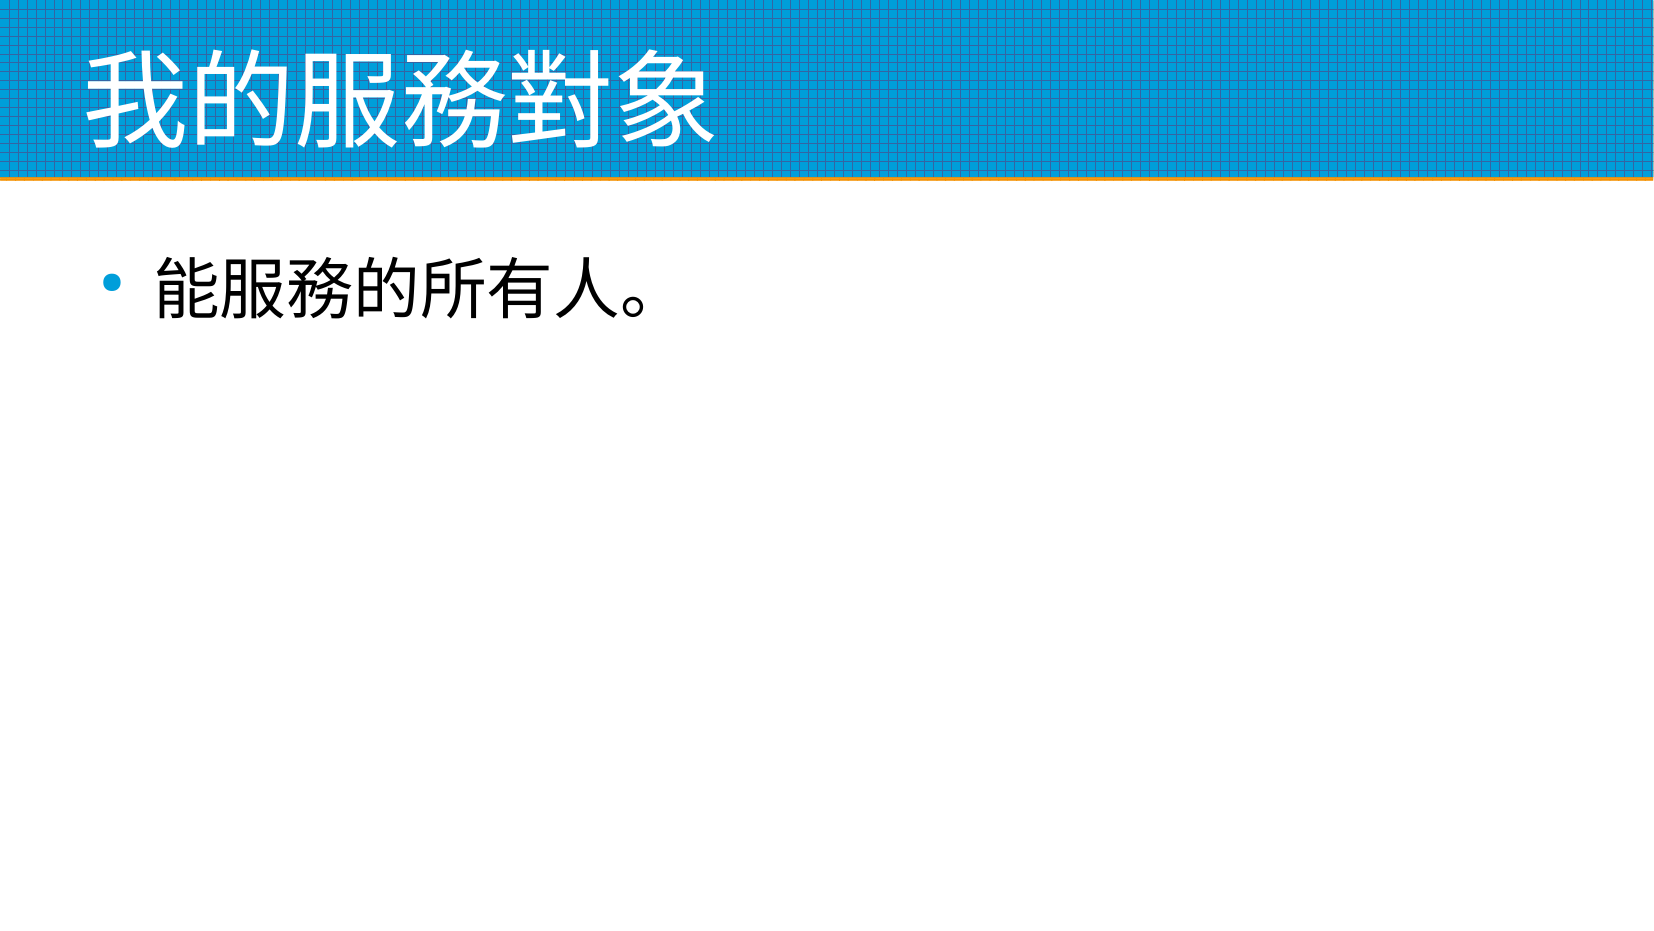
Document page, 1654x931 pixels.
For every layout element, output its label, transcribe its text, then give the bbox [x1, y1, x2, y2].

list 能服務的所有人​。 [82, 236, 1563, 811]
title 我的服務對象 [82, 14, 1571, 171]
